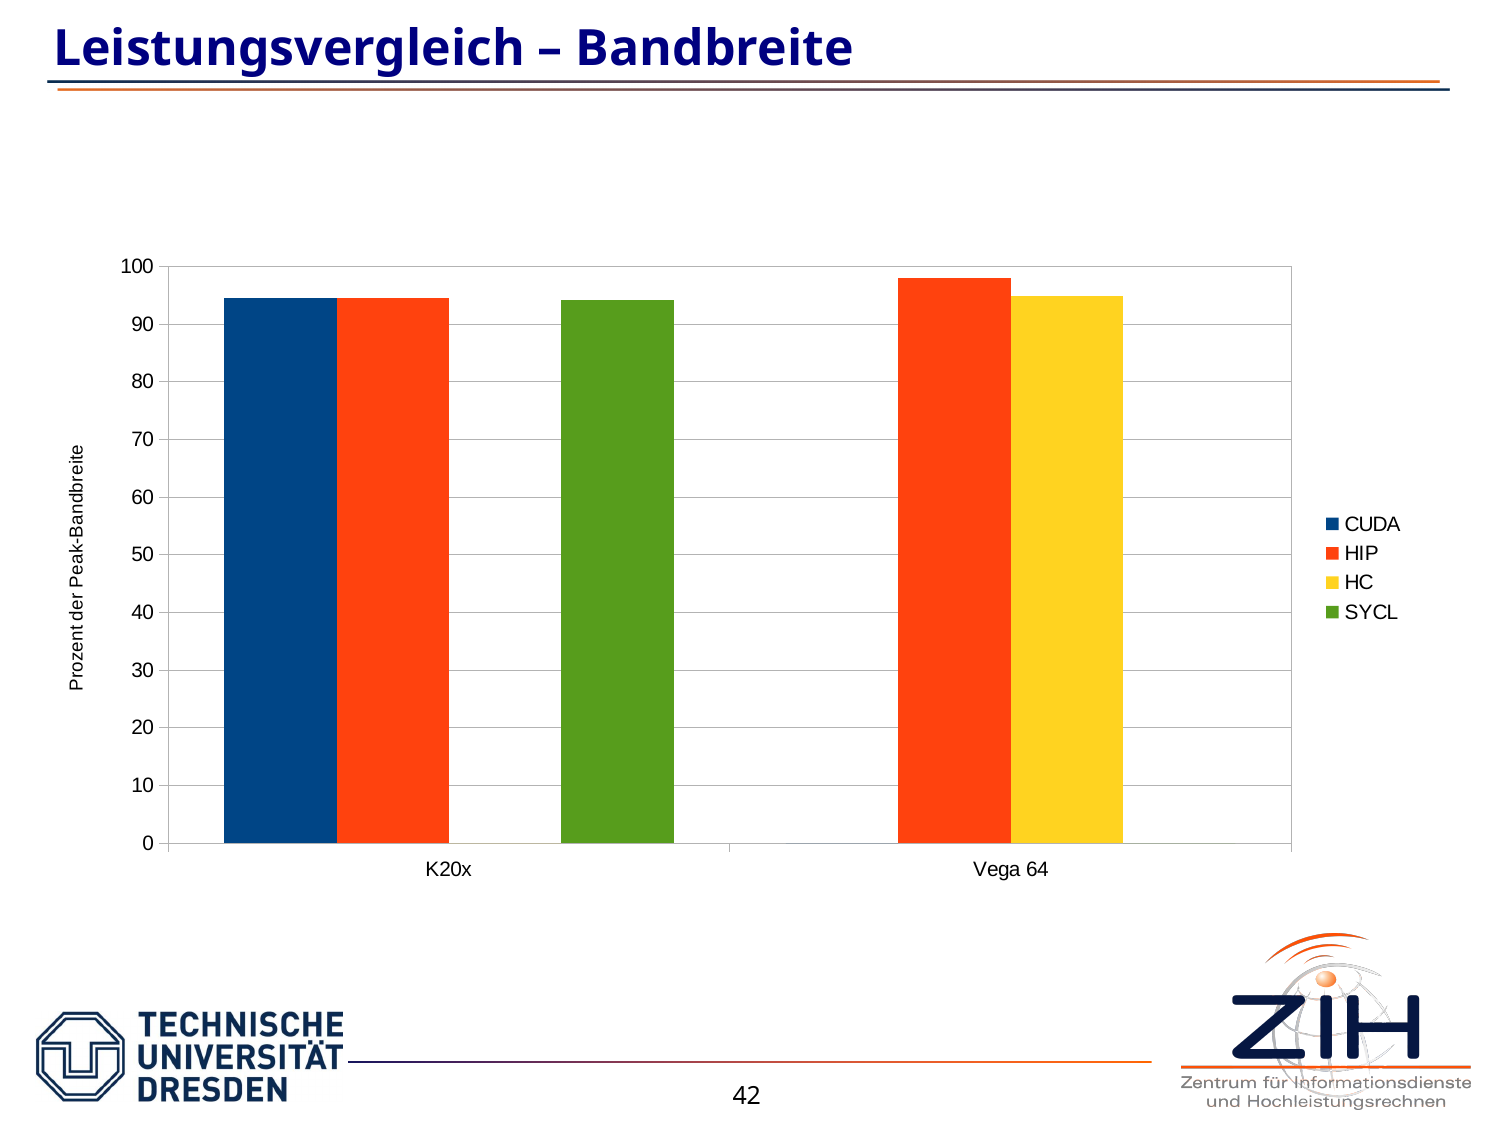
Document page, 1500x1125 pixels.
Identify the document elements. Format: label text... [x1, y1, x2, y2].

title Leistungsvergleich – Bandbreite [53, 12, 1453, 81]
chart [33, 241, 1421, 895]
picture [1181, 933, 1471, 1110]
picture [35, 1011, 343, 1102]
picture [47, 80, 1450, 91]
